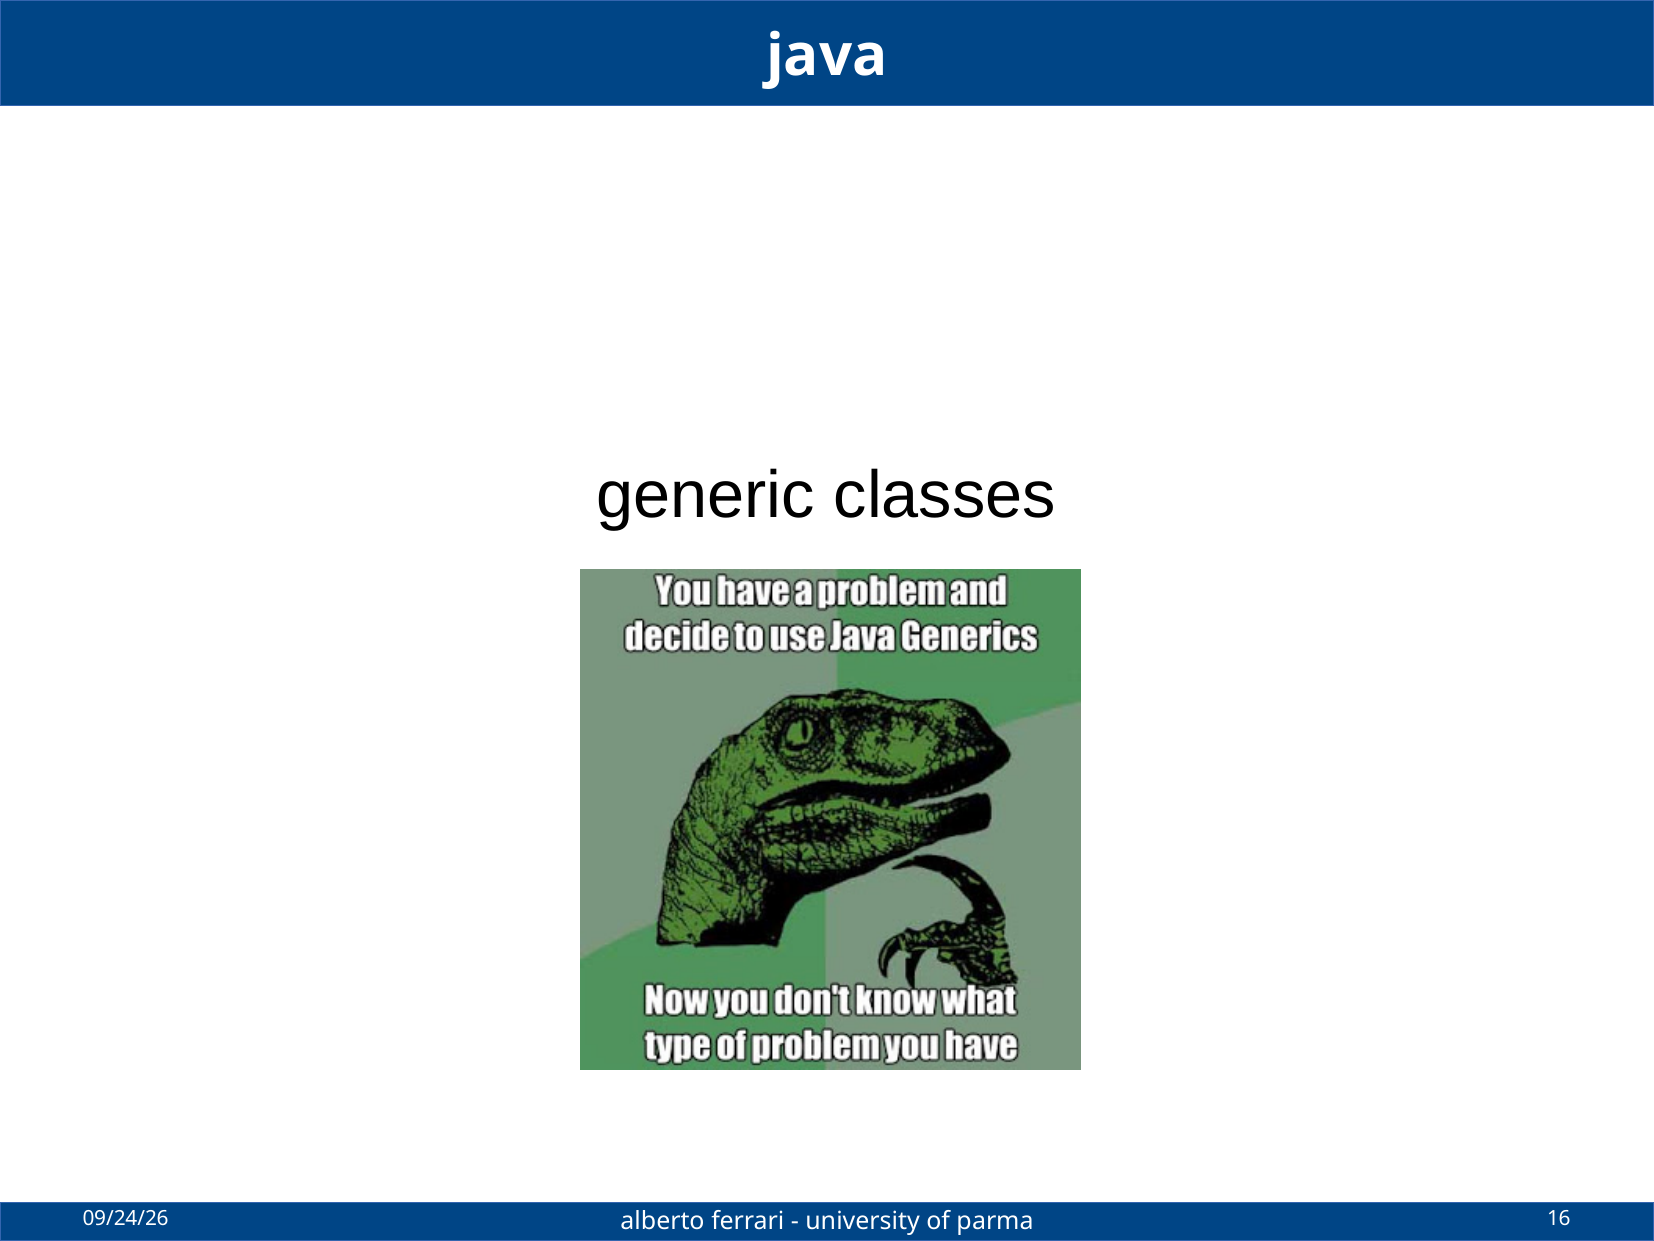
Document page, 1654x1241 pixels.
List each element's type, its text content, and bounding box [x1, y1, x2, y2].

subtitle generic classes [82, 135, 1571, 855]
title java [0, 0, 1654, 106]
picture [580, 569, 1081, 1070]
